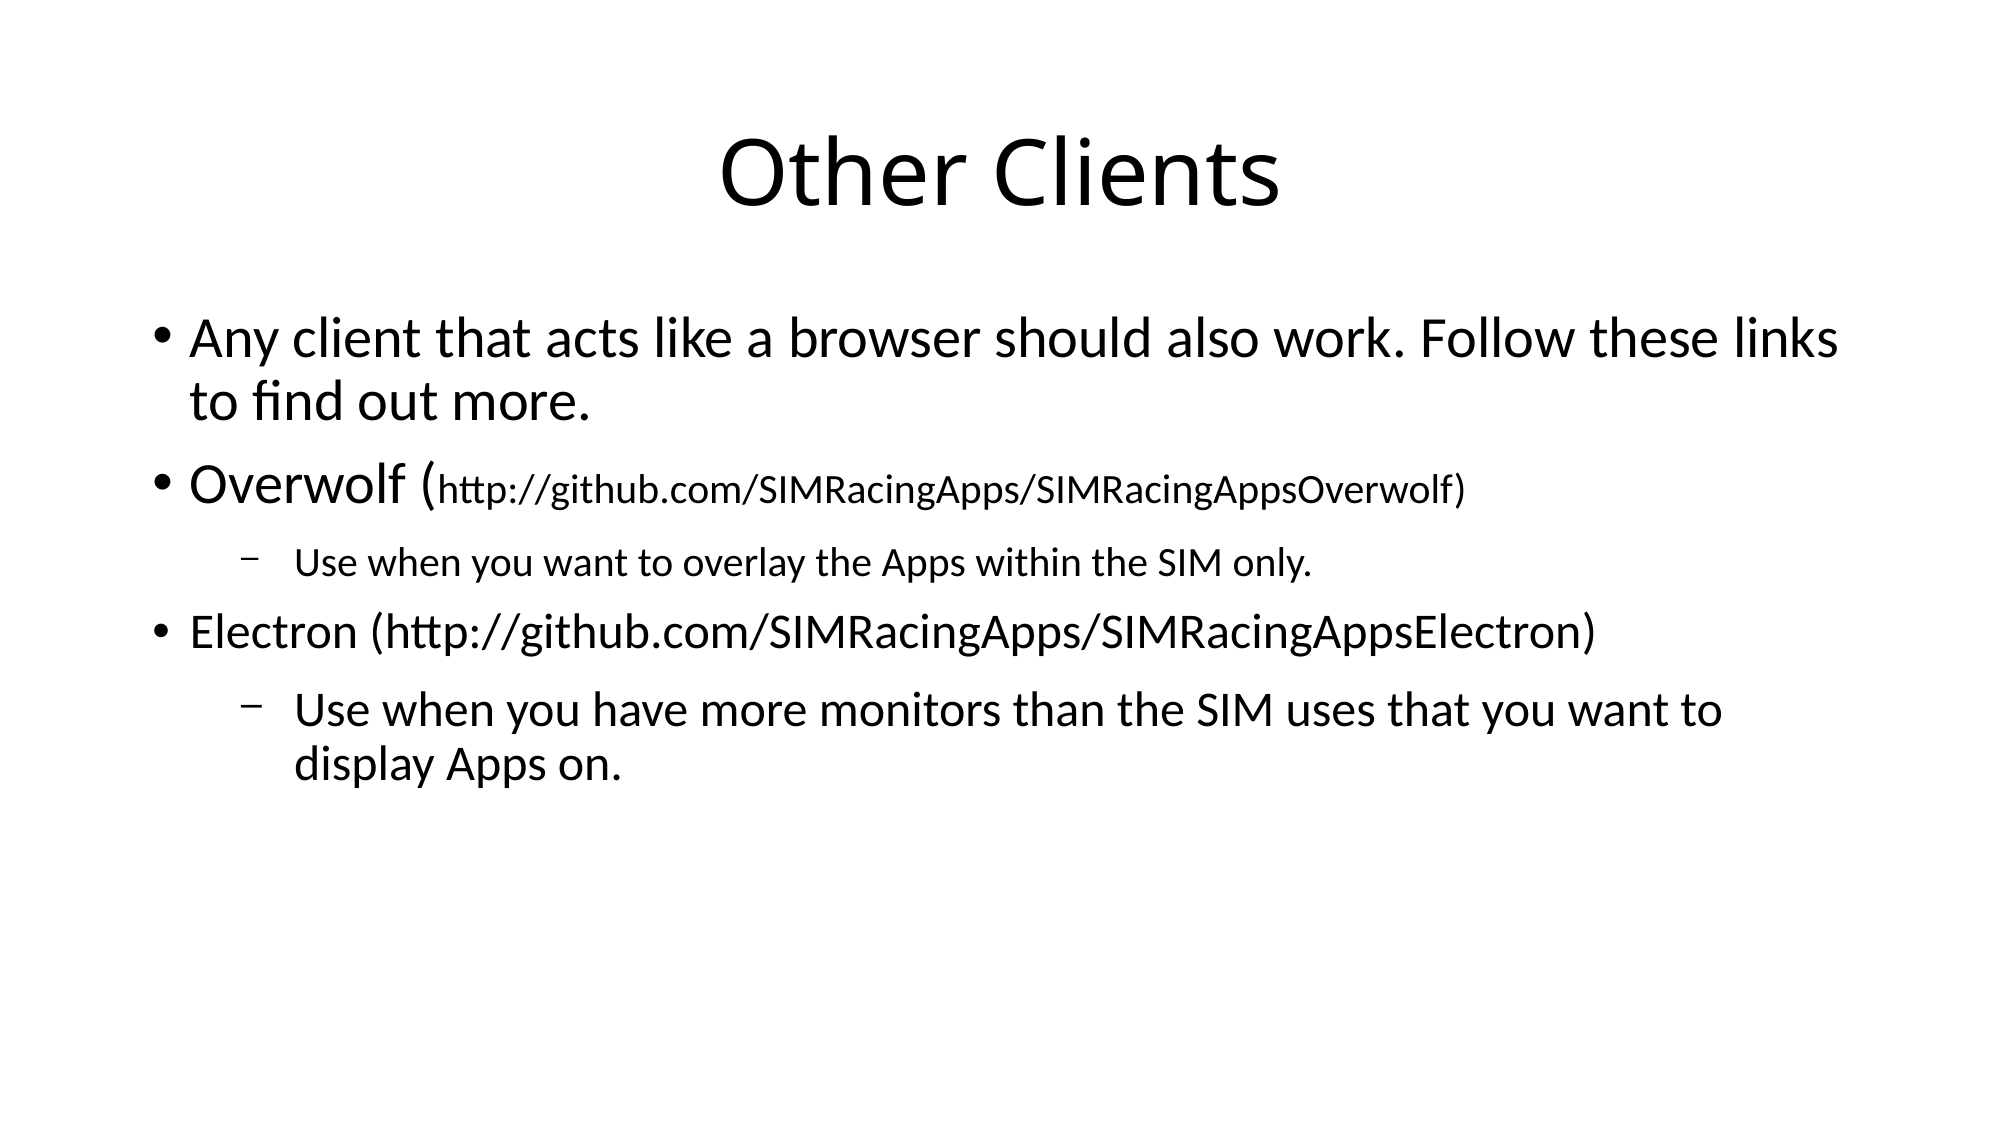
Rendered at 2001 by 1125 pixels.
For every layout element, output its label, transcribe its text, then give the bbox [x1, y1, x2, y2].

title Other Clients [137, 59, 1863, 278]
list Any client that acts like a browser should also work. Follow these links to find out more. Overwolf (http://github.com/SIMRacingApps/SIMRacingAppsOverwolf) Use when you want to overlay the Apps within the SIM only. Electron (http://github.com/SIMRacingApps/SIMRacingAppsElectron) Use when you have more monitors than the SIM uses that you want to display Apps on. [137, 299, 1863, 1014]
